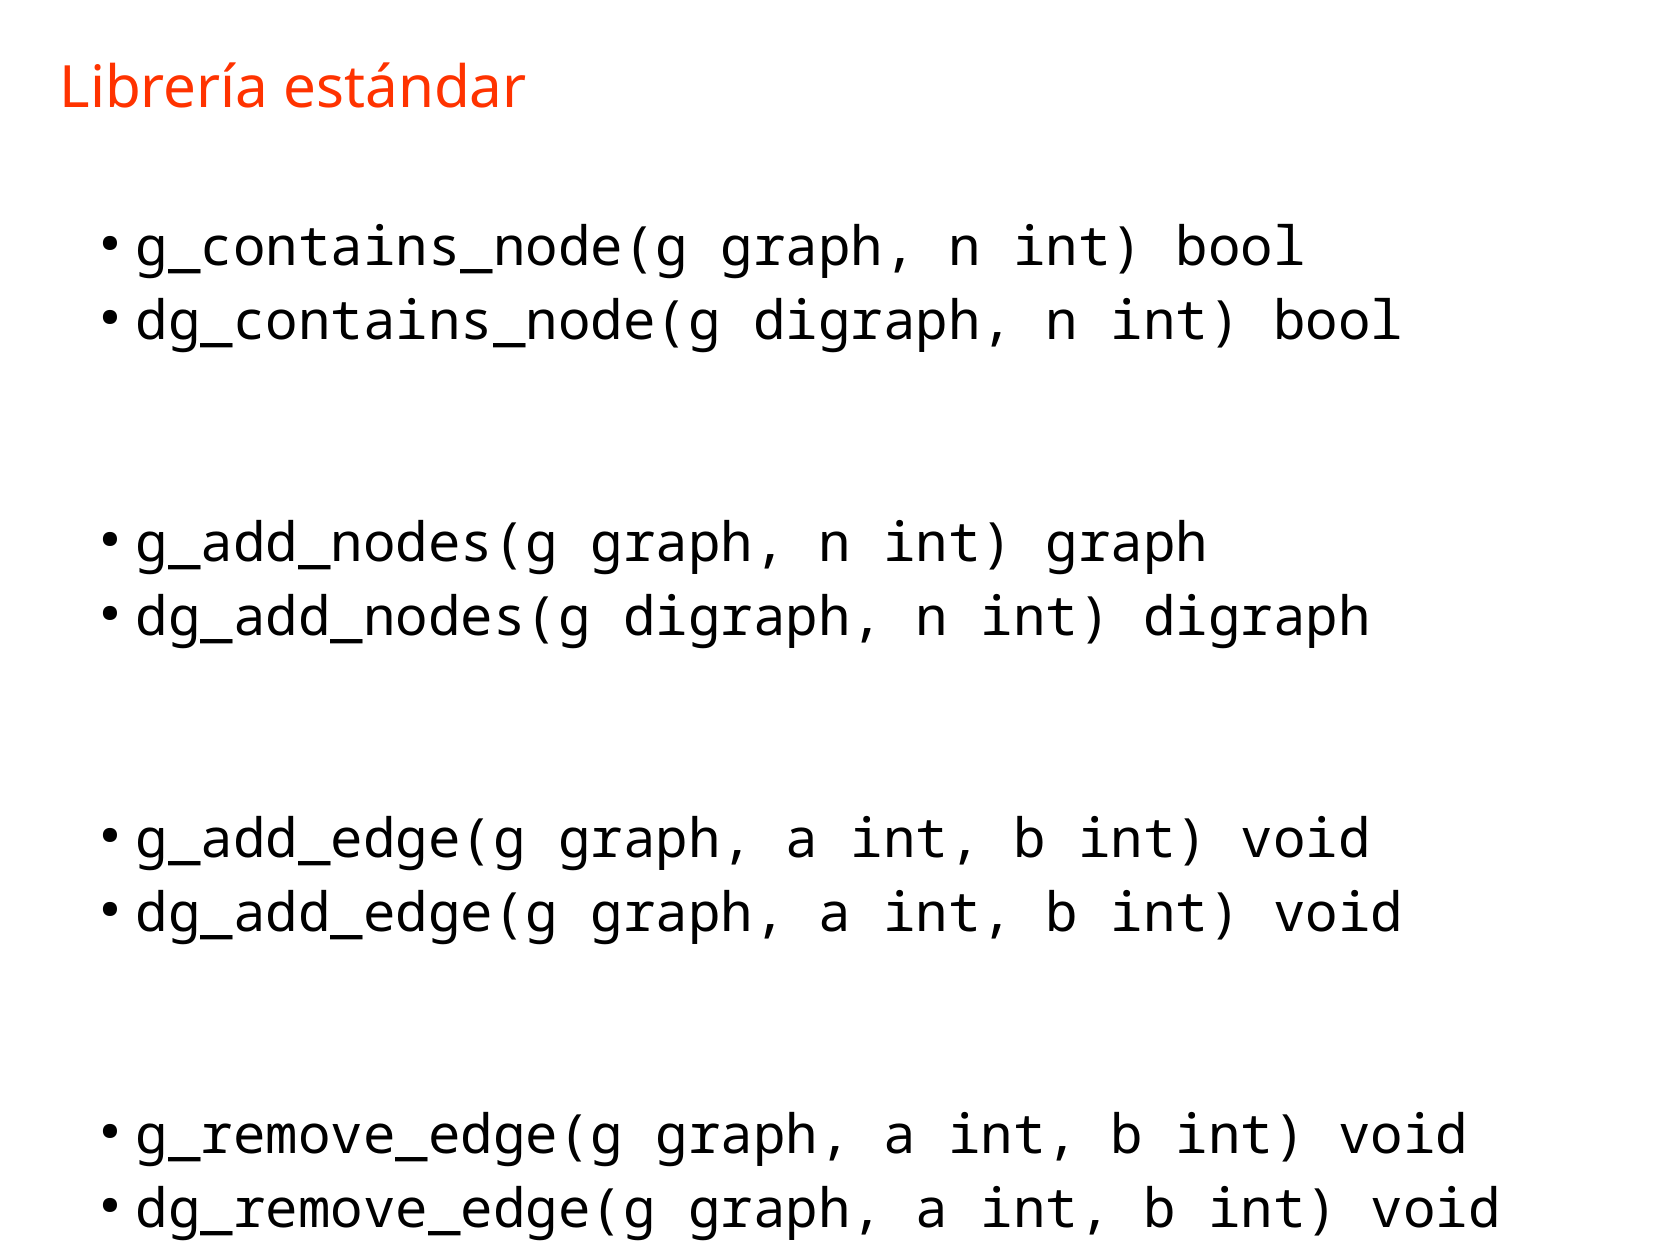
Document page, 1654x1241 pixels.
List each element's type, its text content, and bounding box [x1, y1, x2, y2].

text_box g_contains_node(g graph, n int) bool dg_contains_node(g digraph, n int) bool g_add_nodes(g graph, n int) graph dg_add_nodes(g digraph, n int) digraph g_add_edge(g graph, a int, b int) void dg_add_edge(g graph, a int, b int) void g_remove_edge(g graph, a int, b int) void dg_remove_edge(g graph, a int, b int) void [85, 200, 1516, 1129]
text_box Librería estándar [45, 38, 1591, 139]
